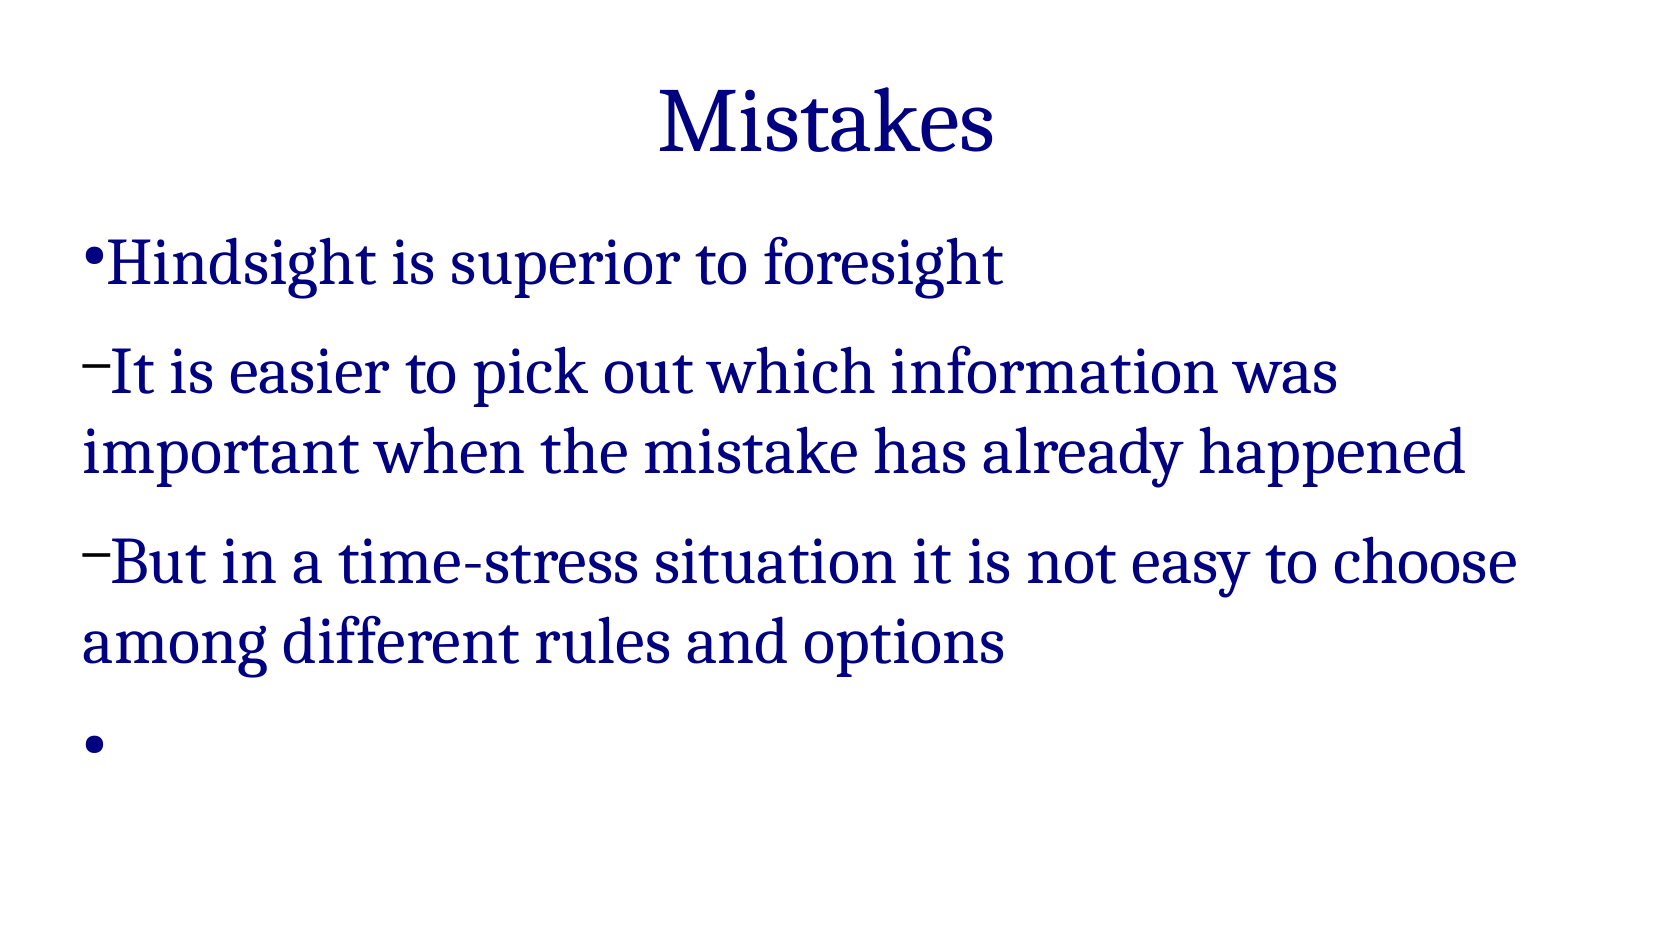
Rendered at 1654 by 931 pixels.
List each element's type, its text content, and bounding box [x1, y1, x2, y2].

list Hindsight is superior to foresight It is easier to pick out which information was important when the mistake has already happened But in a time-stress situation it is not easy to choose among different rules and options [82, 217, 1571, 758]
title Mistakes [82, 37, 1571, 193]
